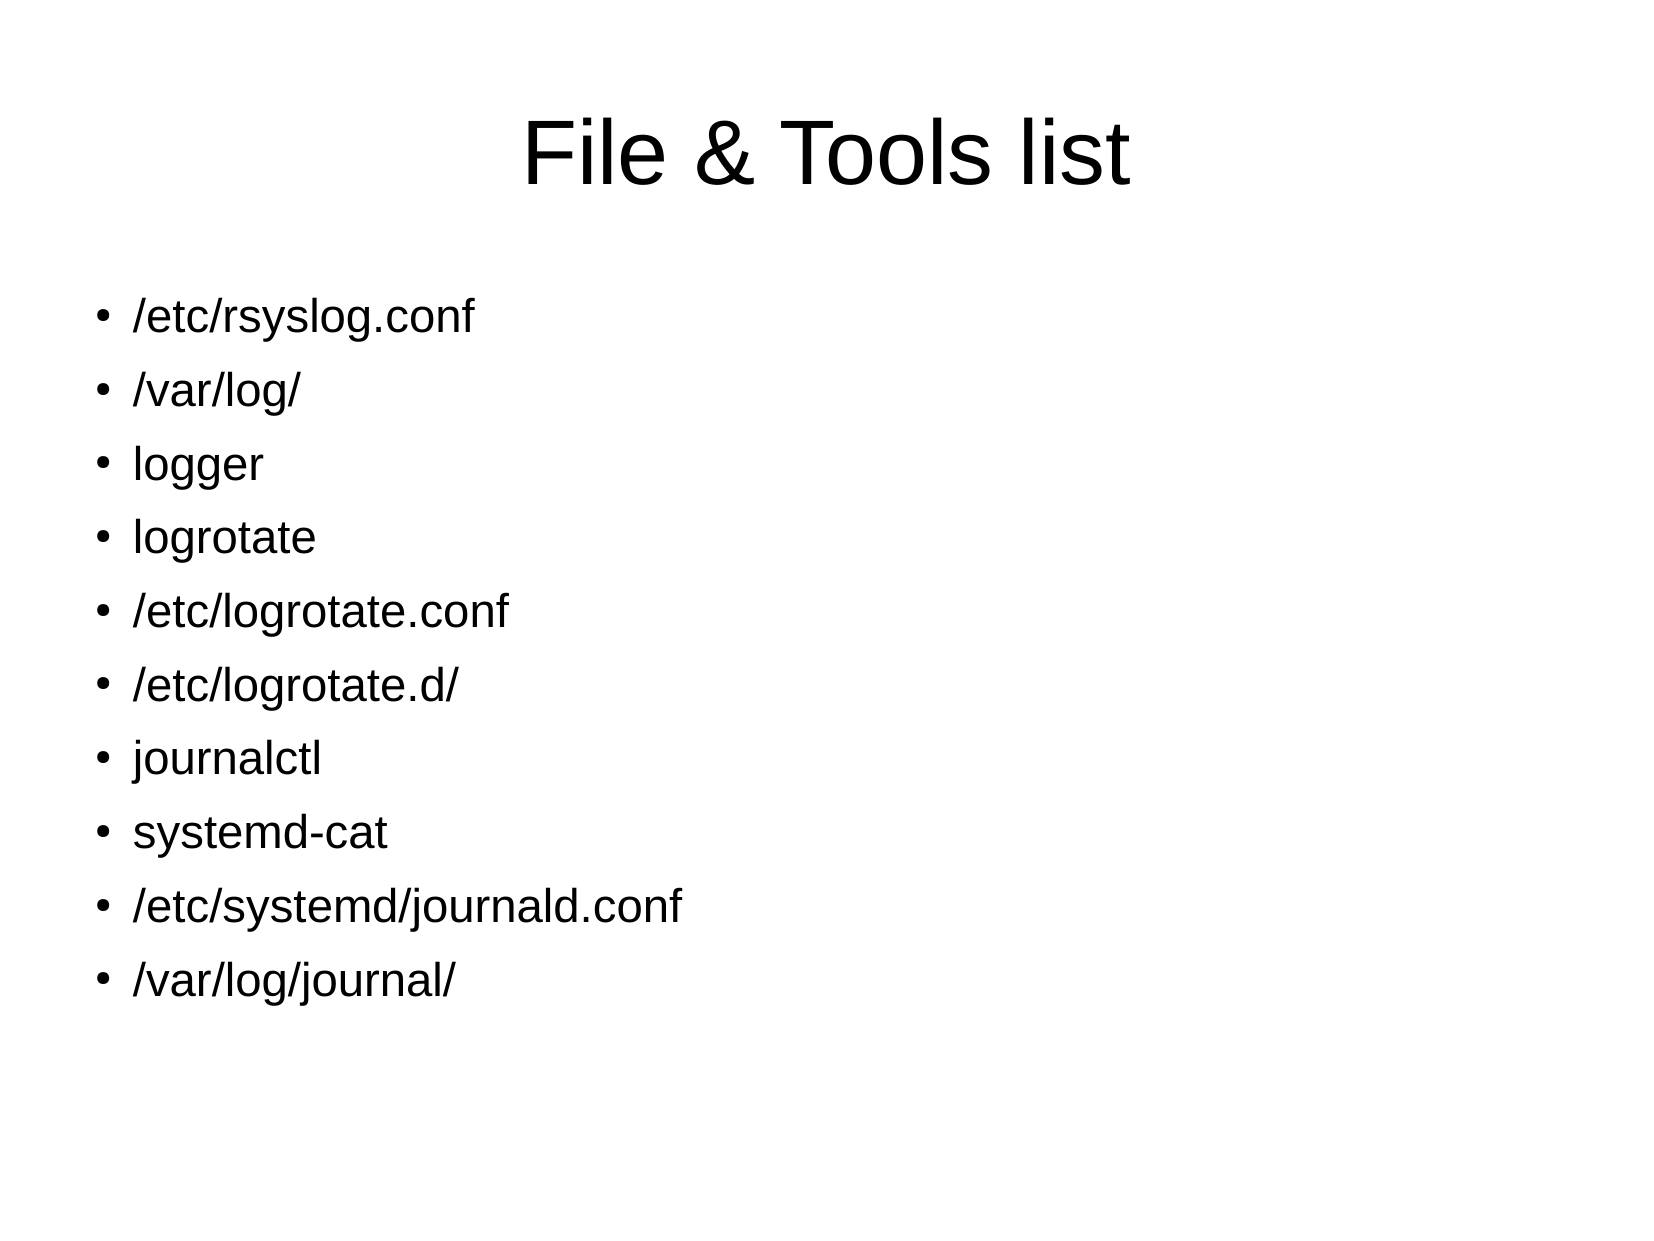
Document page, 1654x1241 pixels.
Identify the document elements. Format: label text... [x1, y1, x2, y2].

list /etc/rsyslog.conf /var/log/ logger logrotate /etc/logrotate.conf /etc/logrotate.d/ journalctl systemd-cat /etc/systemd/journald.conf /var/log/journal/ [82, 290, 1571, 1010]
title File & Tools list [82, 49, 1571, 257]
